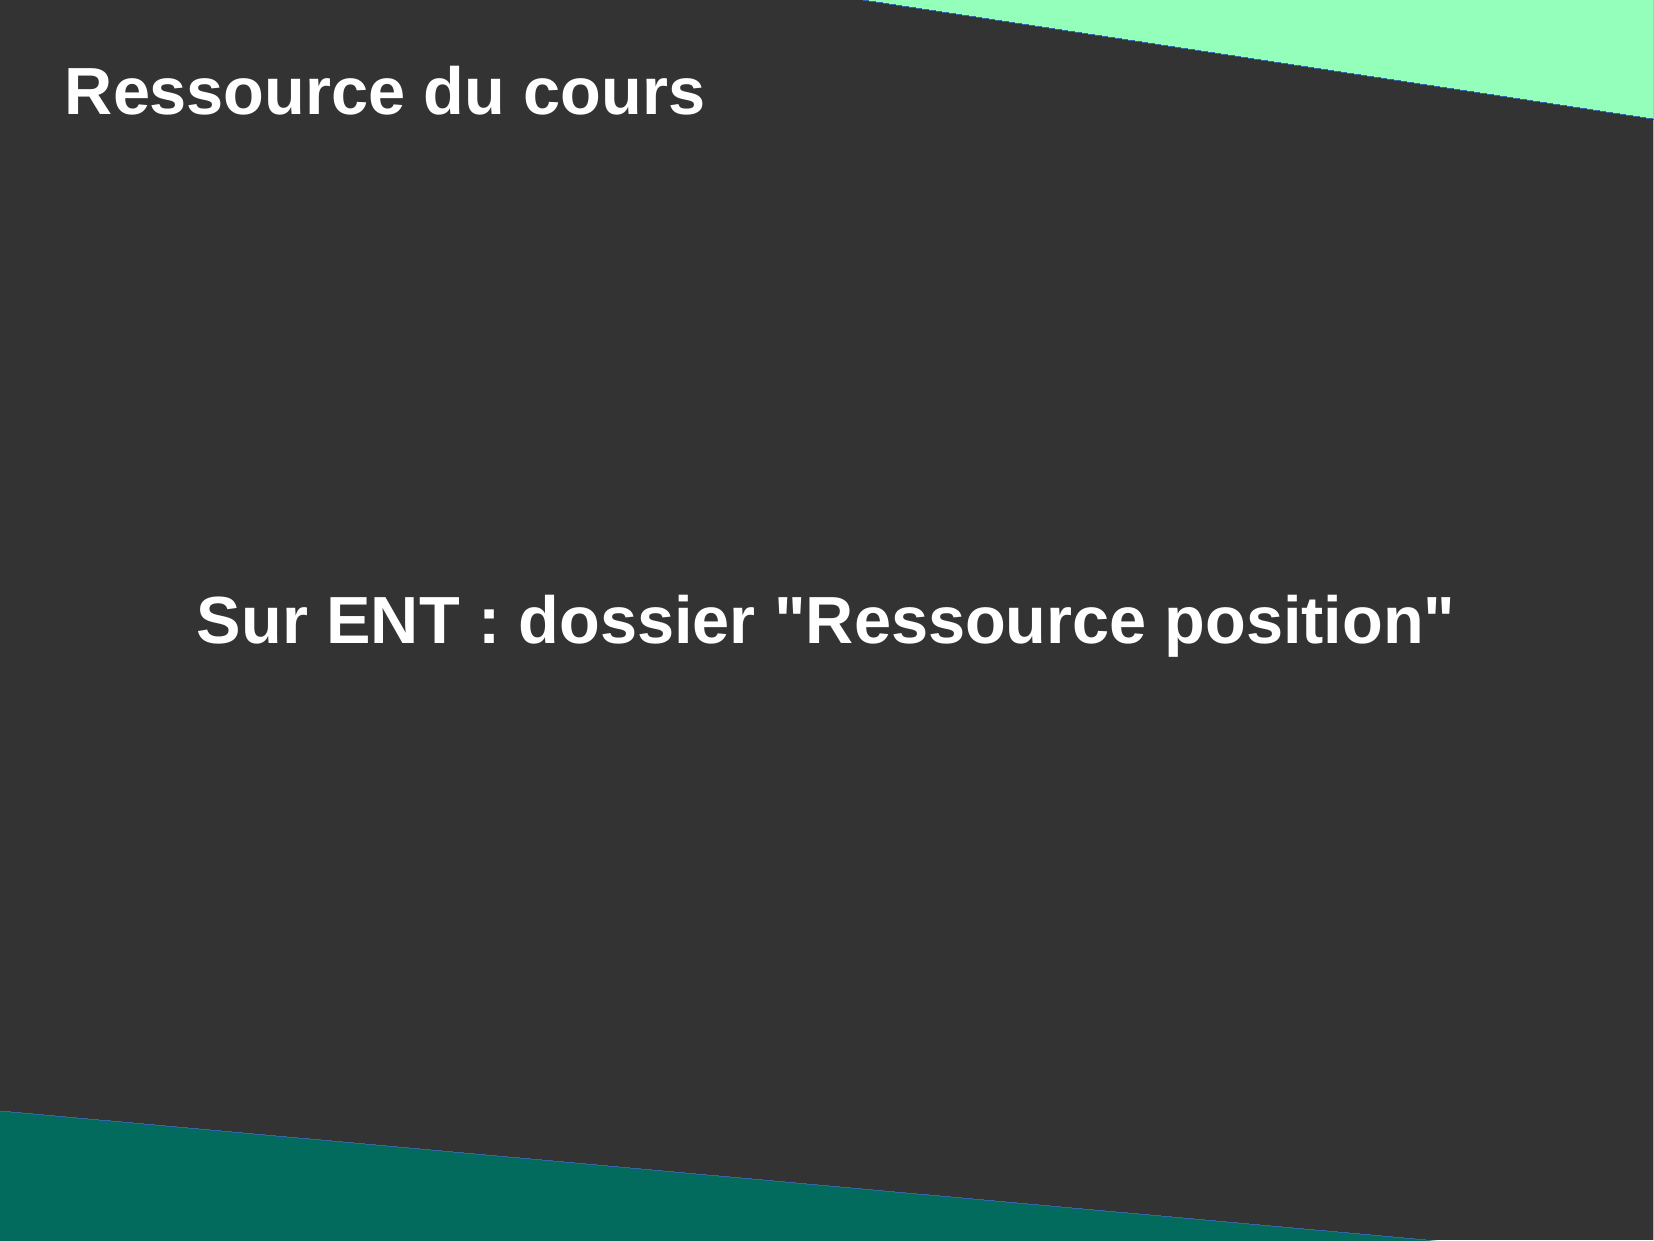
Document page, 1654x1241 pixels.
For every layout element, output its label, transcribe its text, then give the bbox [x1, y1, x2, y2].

text_box [863, 0, 1654, 120]
title Ressource du cours [64, 54, 1553, 157]
title Sur ENT : dossier "Ressource position" [31, 582, 1622, 658]
